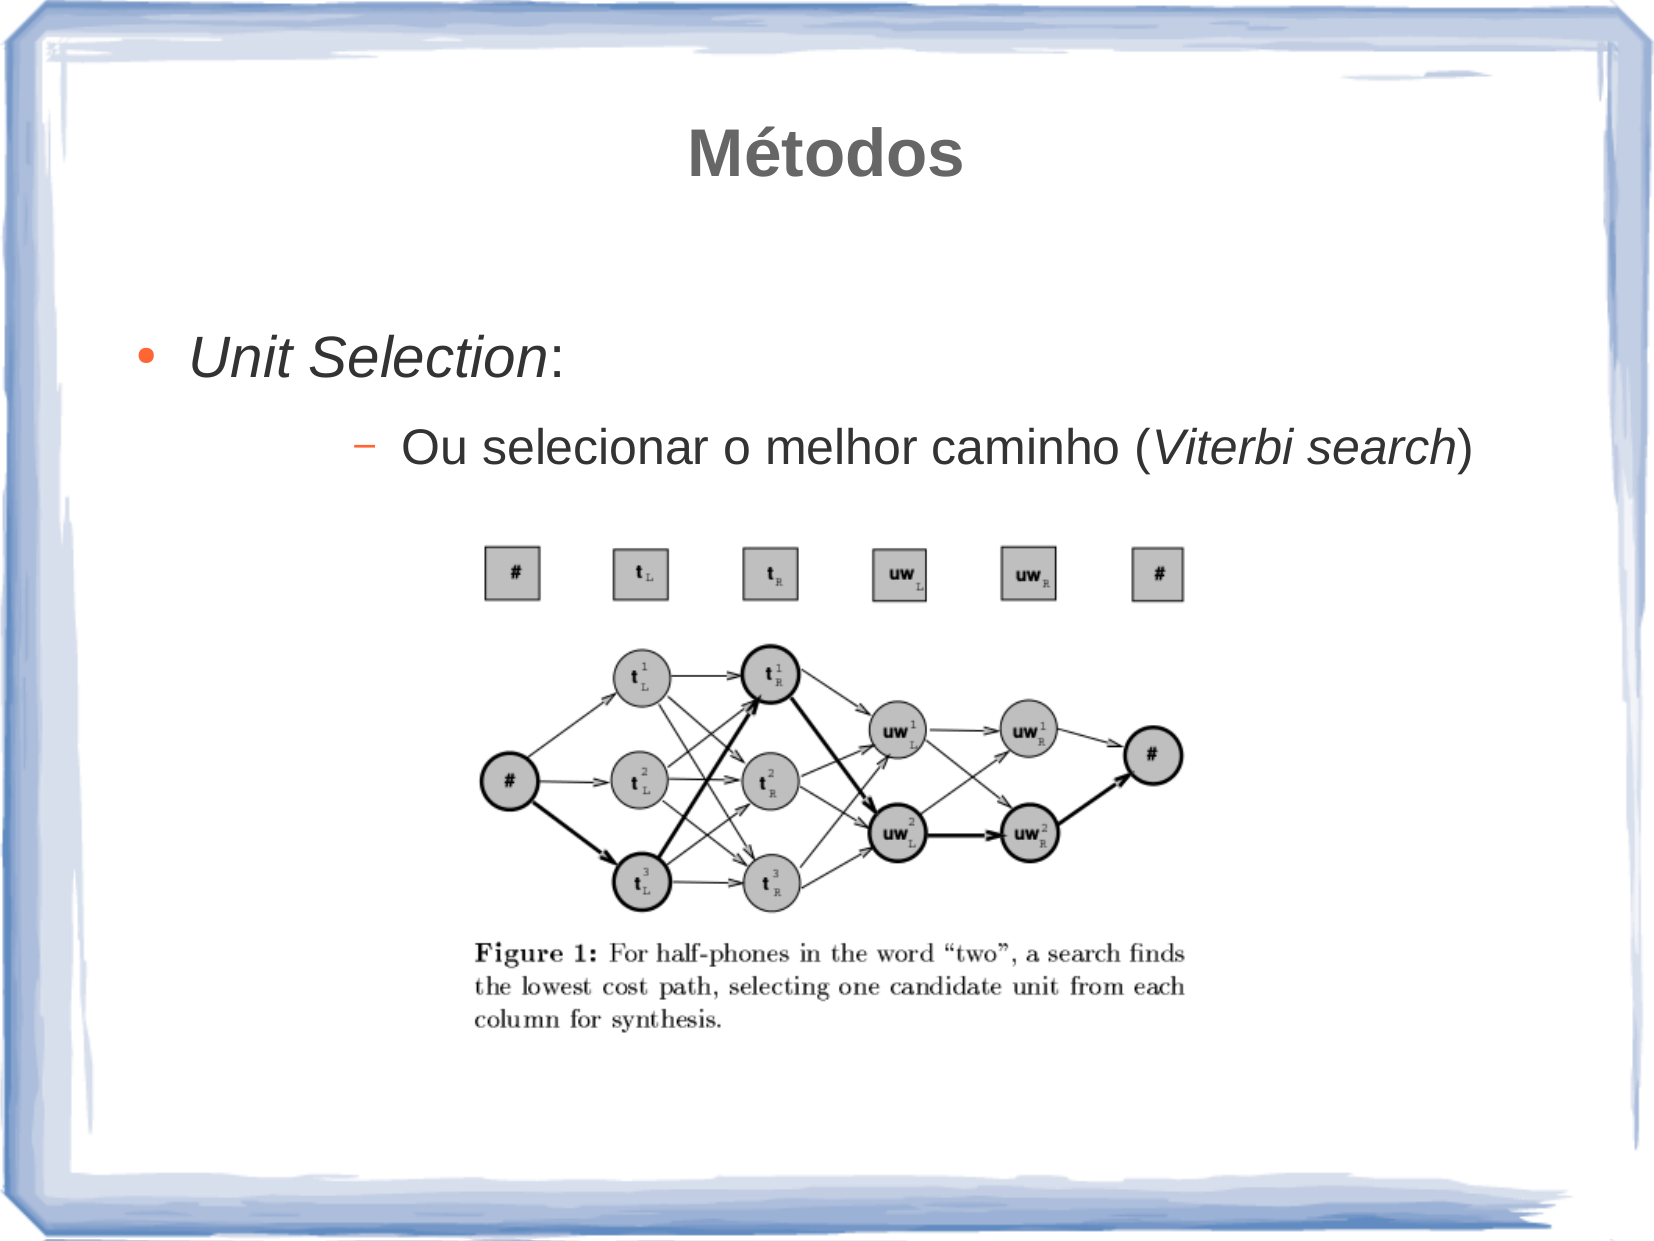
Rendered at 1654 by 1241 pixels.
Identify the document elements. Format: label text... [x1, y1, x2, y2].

picture [0, 0, 1654, 1241]
title Métodos [82, 49, 1571, 257]
list Unit Selection: Ou selecionar o melhor caminho (Viterbi search) [118, 324, 1571, 1045]
